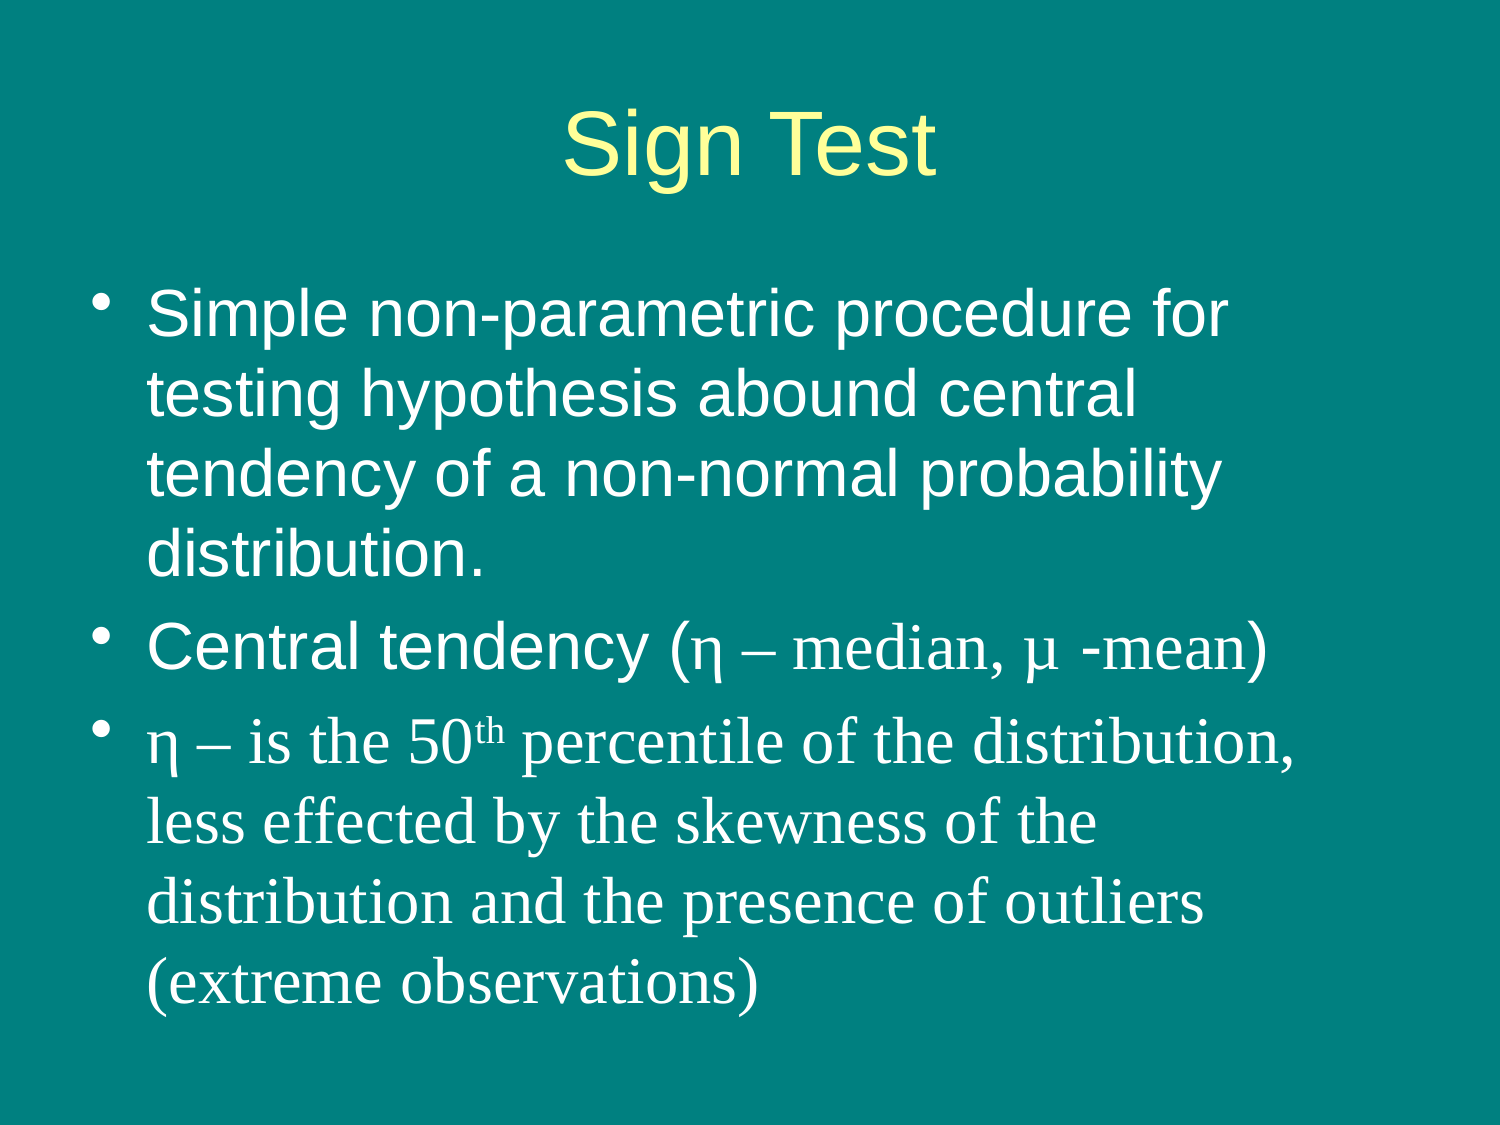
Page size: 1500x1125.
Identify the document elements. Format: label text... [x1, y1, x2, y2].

title Sign Test [75, 45, 1425, 233]
list Simple non-parametric procedure for testing hypothesis abound central tendency of a non-normal probability distribution. Central tendency (η – median, µ -mean) η – is the 50th percentile of the distribution, less effected by the skewness of the distribution and the presence of outliers (extreme observations) [75, 262, 1425, 1005]
